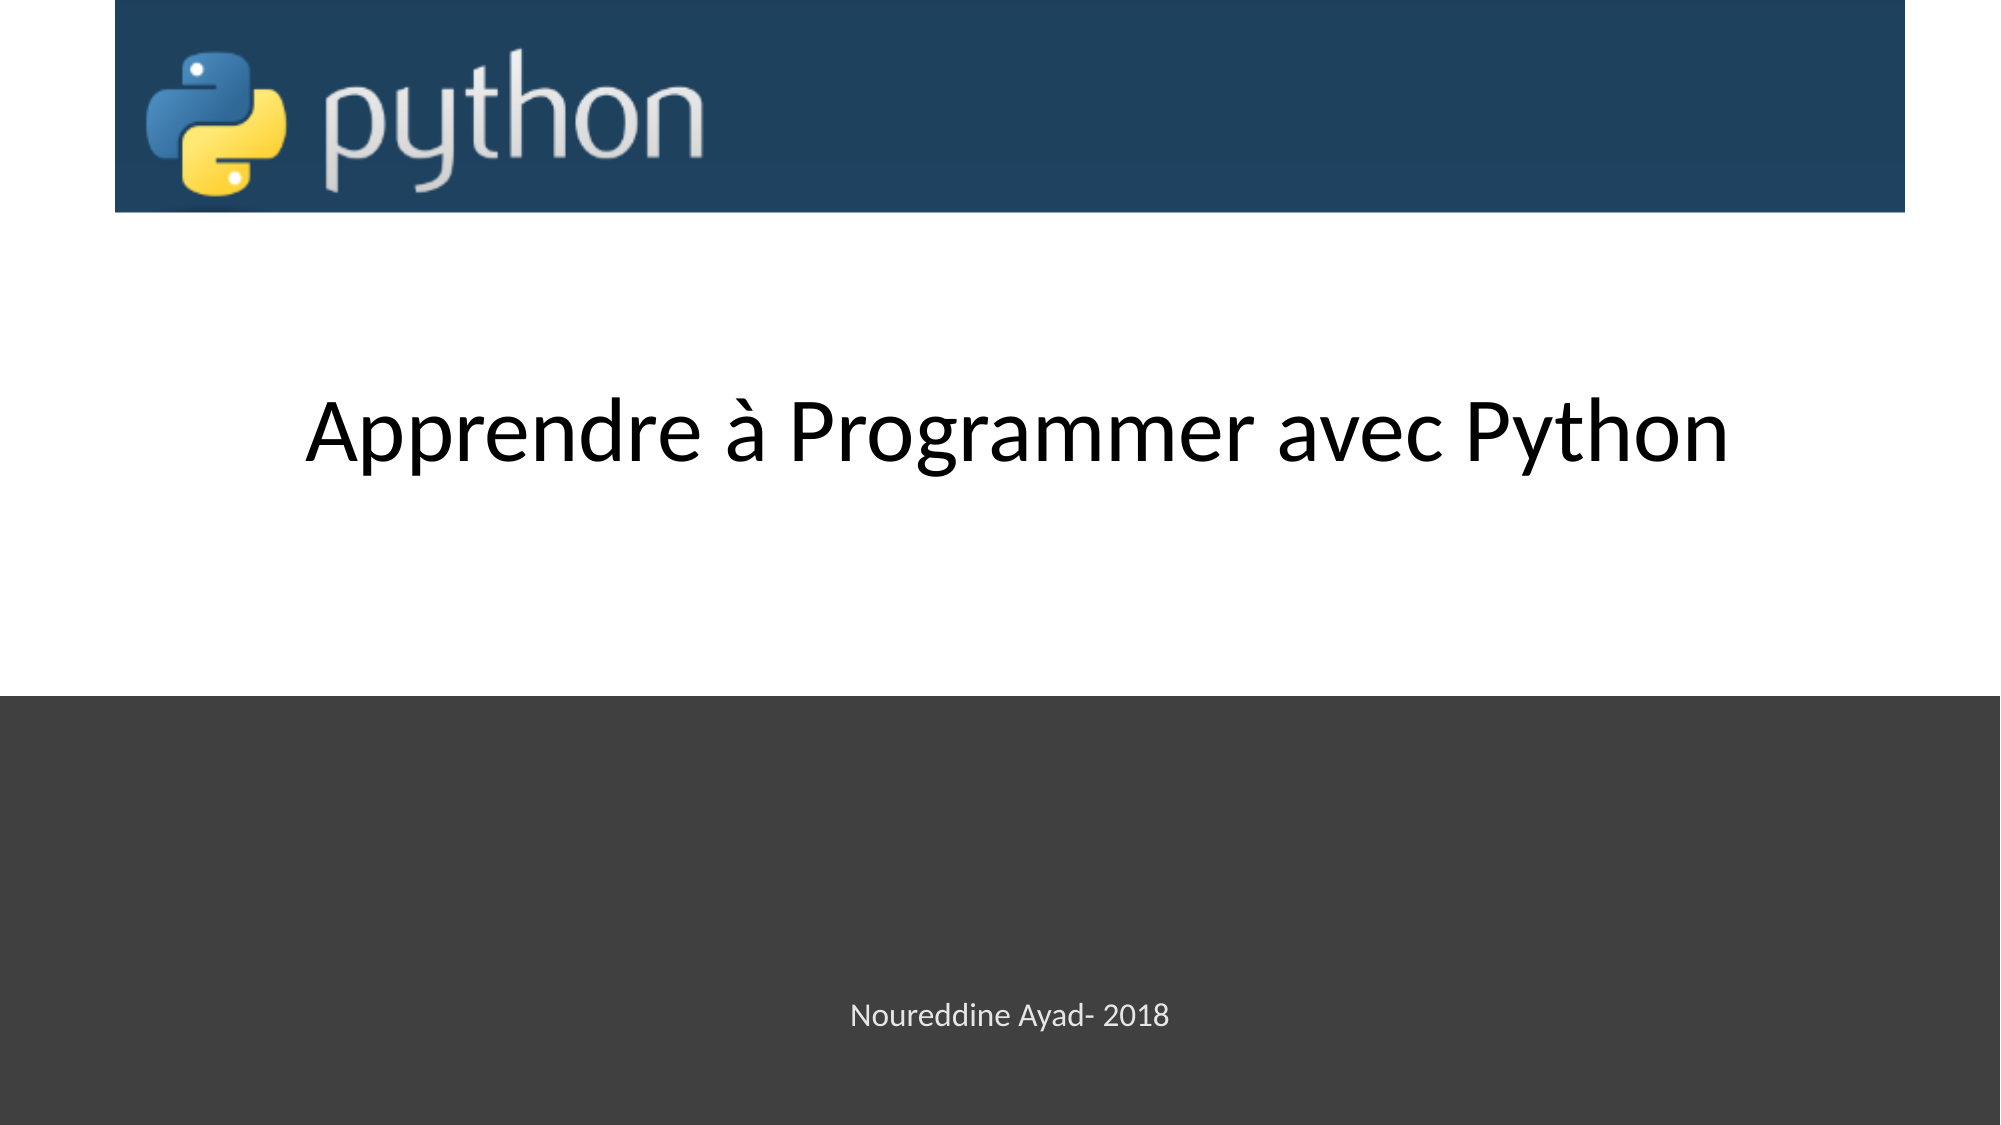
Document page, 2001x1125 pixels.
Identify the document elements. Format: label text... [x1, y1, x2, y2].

subtitle Noureddine Ayad- 2018 [236, 990, 1784, 1109]
text_box [0, 696, 2000, 1125]
picture [115, 0, 1905, 214]
title Apprendre à Programmer avec Python [37, 214, 2000, 489]
